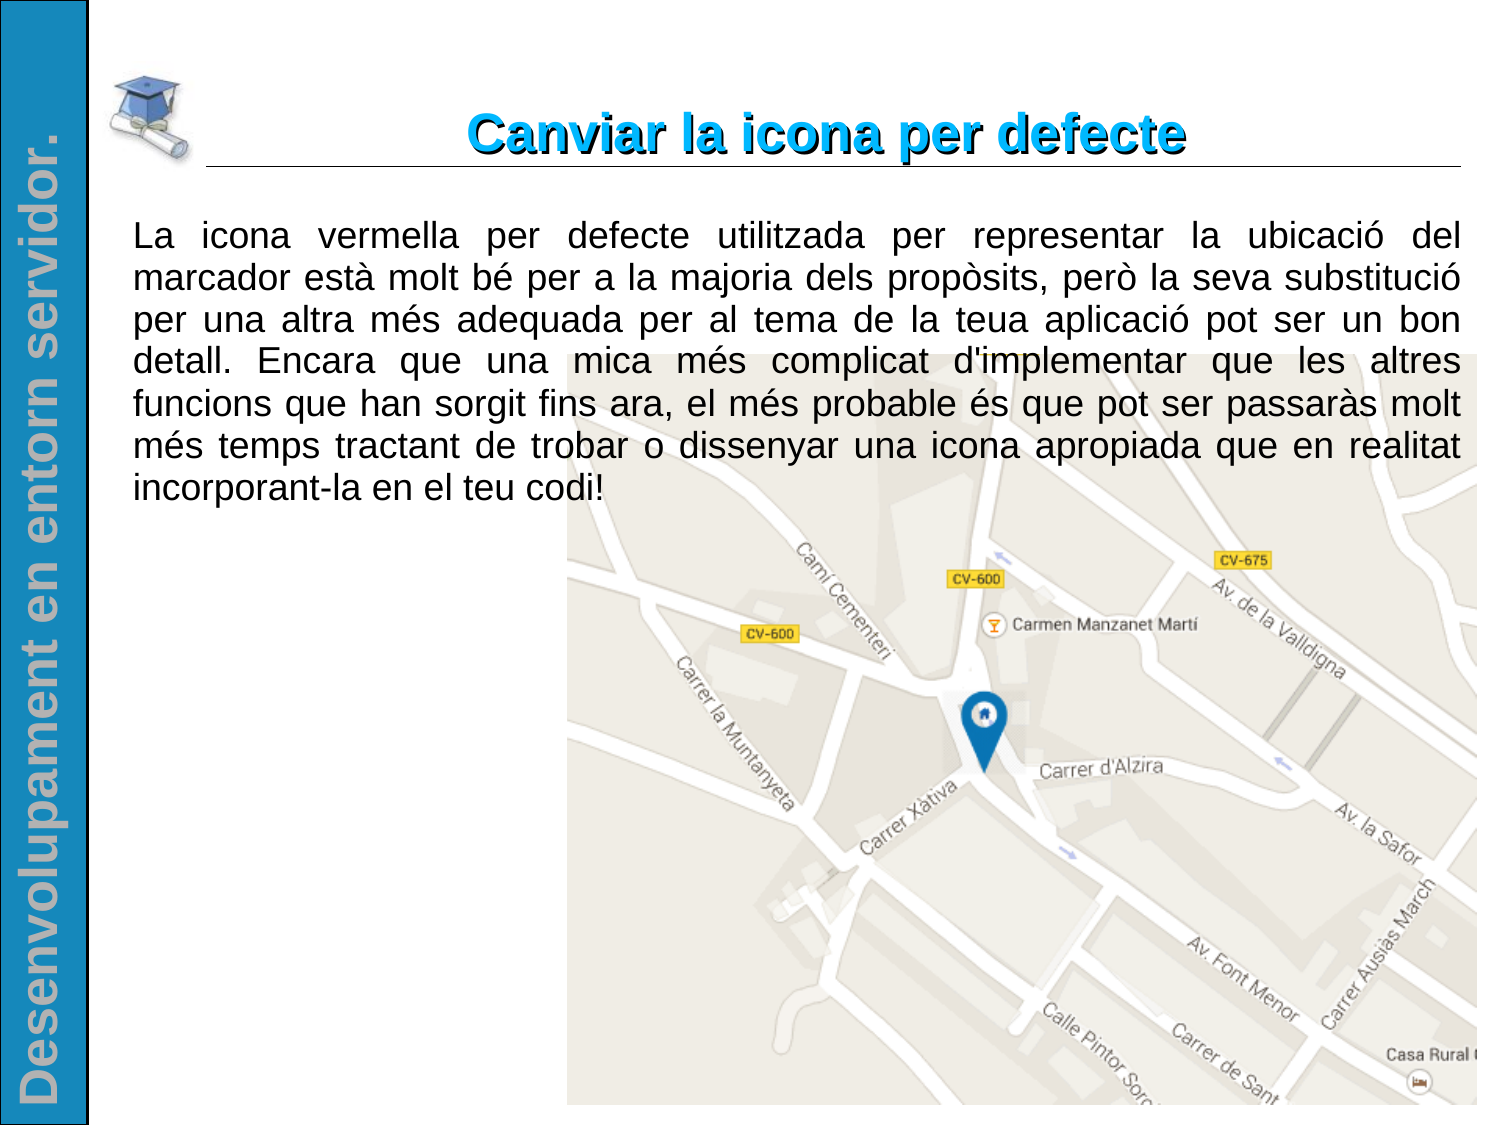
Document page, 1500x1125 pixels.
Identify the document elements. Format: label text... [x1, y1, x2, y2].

title Canviar la icona per defecte [206, 88, 1447, 178]
picture [93, 61, 206, 174]
text_box La icona vermella per defecte utilitzada per representar la ubicació del marcador està molt bé per a la majoria dels propòsits, però la seva substitució per una altra més adequada per al tema de la teua aplicació pot ser un bon detall. Encara que una mica més complicat d'implementar que les altres funcions que han sorgit fins ara, el més probable és que pot ser passaràs molt més temps tractant de trobar o dissenyar una icona apropiada que en realitat incorporant-la en el teu codi! [118, 206, 1477, 516]
picture [567, 516, 1477, 1105]
